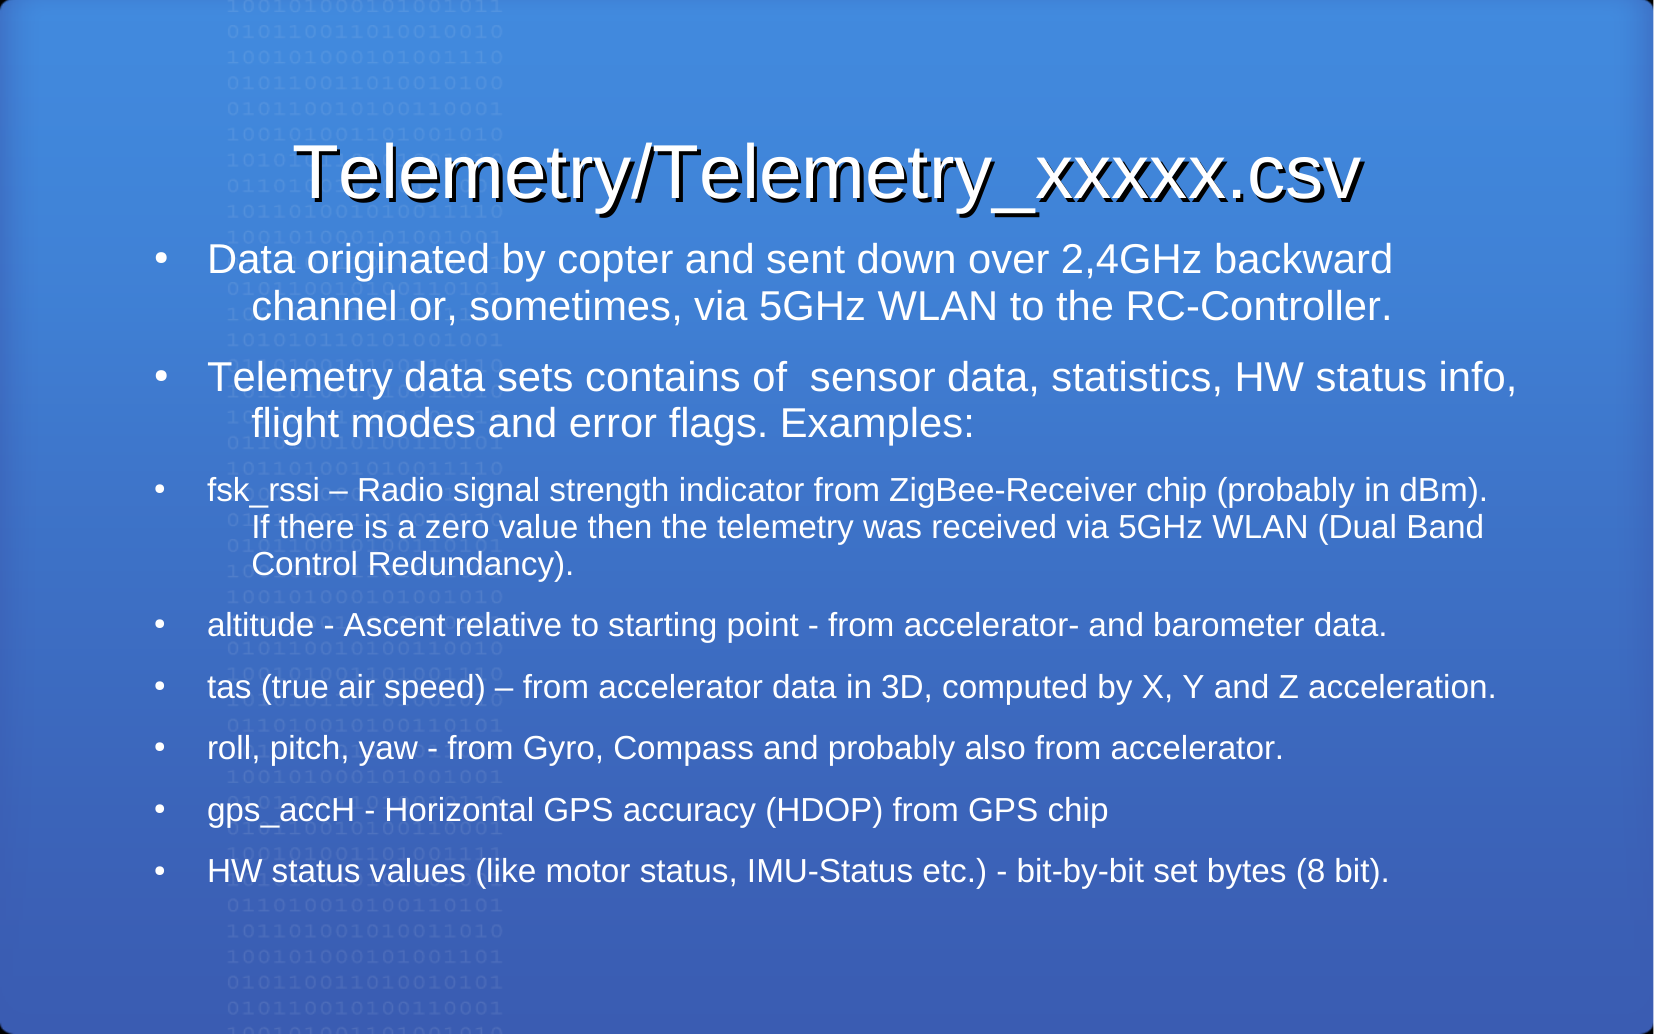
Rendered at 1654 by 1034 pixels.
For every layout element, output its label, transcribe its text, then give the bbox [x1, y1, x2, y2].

list Data originated by copter and sent down over 2,4GHz backward channel or, sometimes, via 5GHz WLAN to the RC-Controller. Telemetry data sets contains of sensor data, statistics, HW status info, flight modes and error flags. Examples: fsk_rssi – Radio signal strength indicator from ZigBee-Receiver chip (probably in dBm). If there is a zero value then the telemetry was received via 5GHz WLAN (Dual Band Control Redundancy). altitude - Ascent relative to starting point - from accelerator- and barometer data. tas (true air speed) – from accelerator data in 3D, computed by X, Y and Z acceleration. roll, pitch, yaw - from Gyro, Compass and probably also from accelerator. gps_accH - Horizontal GPS accuracy (HDOP) from GPS chip HW status values (like motor status, IMU-Status etc.) - bit-by-bit set bytes (8 bit). [121, 236, 1534, 939]
title Telemetry/Telemetry_xxxxx.csv [121, 85, 1534, 236]
picture [0, 0, 1654, 1034]
